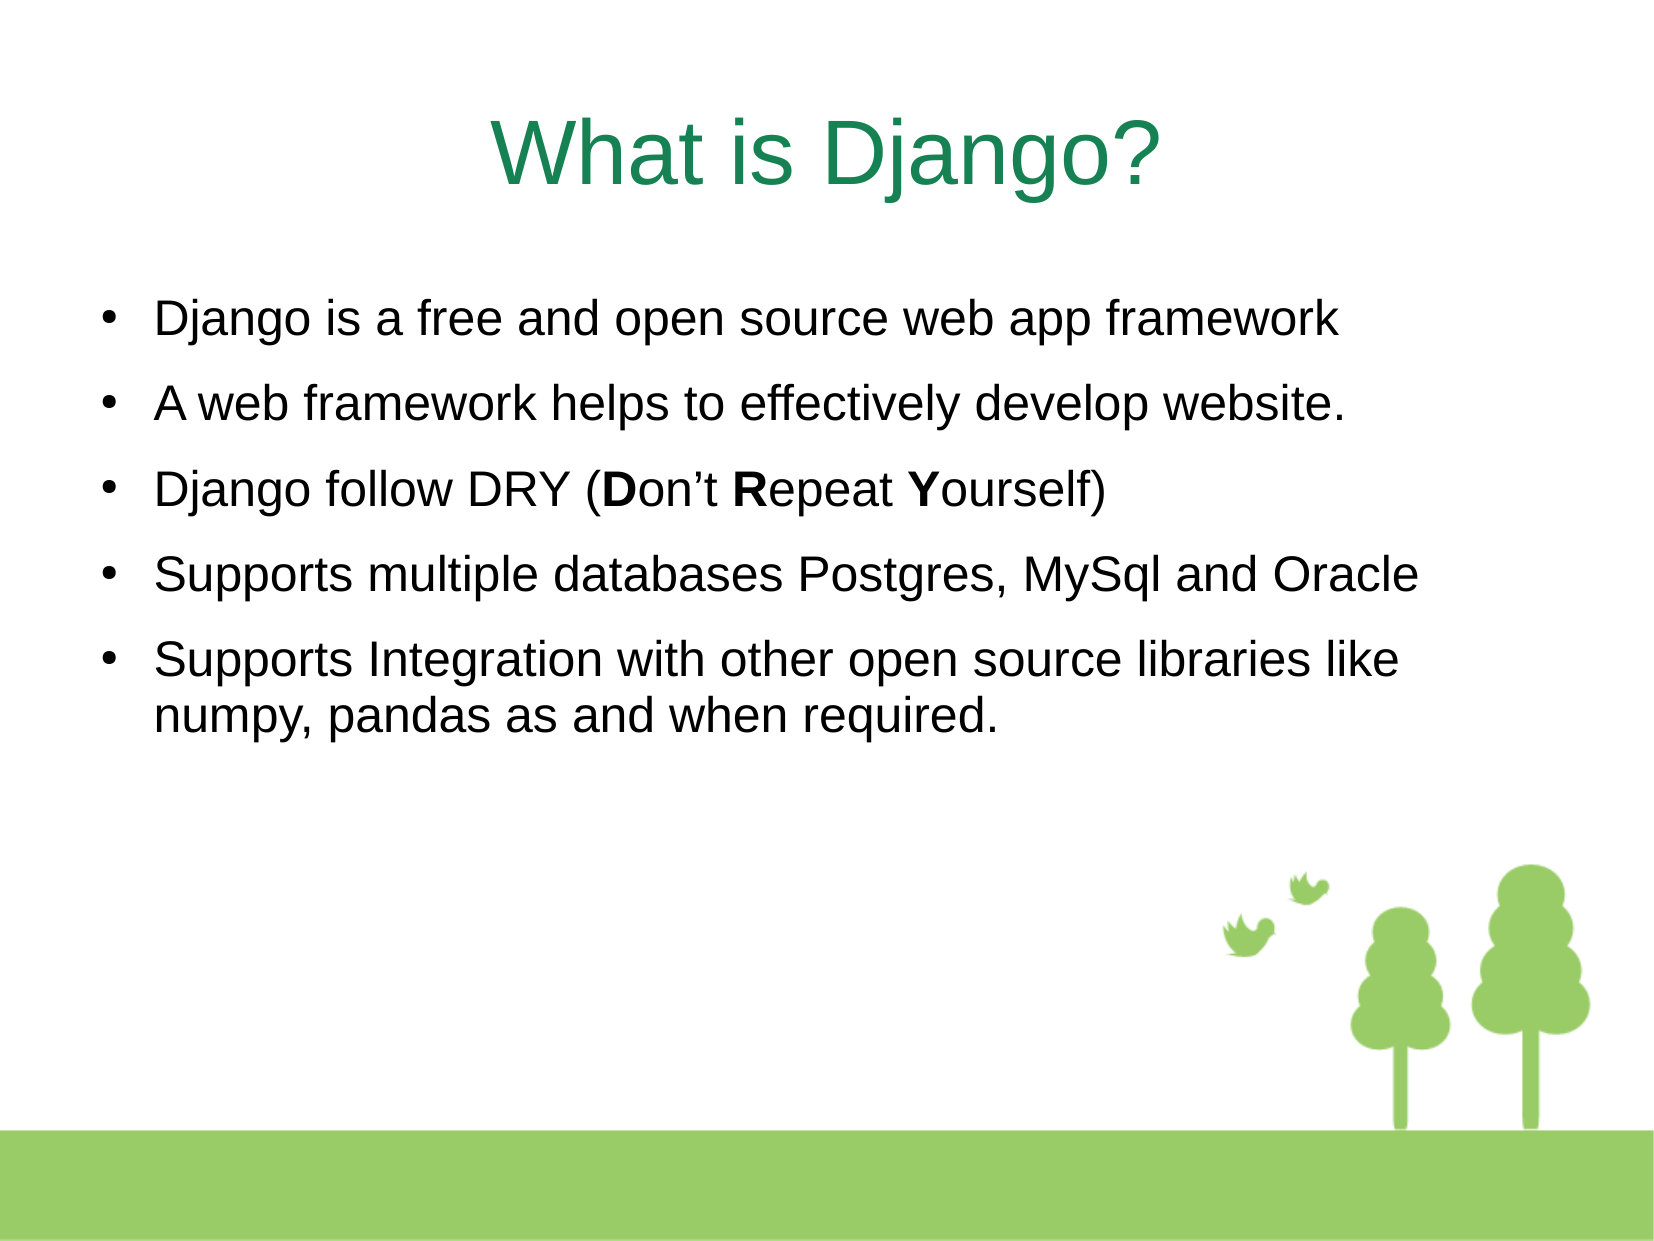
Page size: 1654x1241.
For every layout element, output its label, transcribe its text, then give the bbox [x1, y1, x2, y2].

list Django is a free and open source web app framework A web framework helps to effectively develop website. Django follow DRY (Don’t Repeat Yourself) Supports multiple databases Postgres, MySql and Oracle Supports Integration with other open source libraries like numpy, pandas as and when required. [82, 290, 1571, 1010]
picture [0, 0, 1654, 1241]
title What is Django? [82, 49, 1571, 257]
